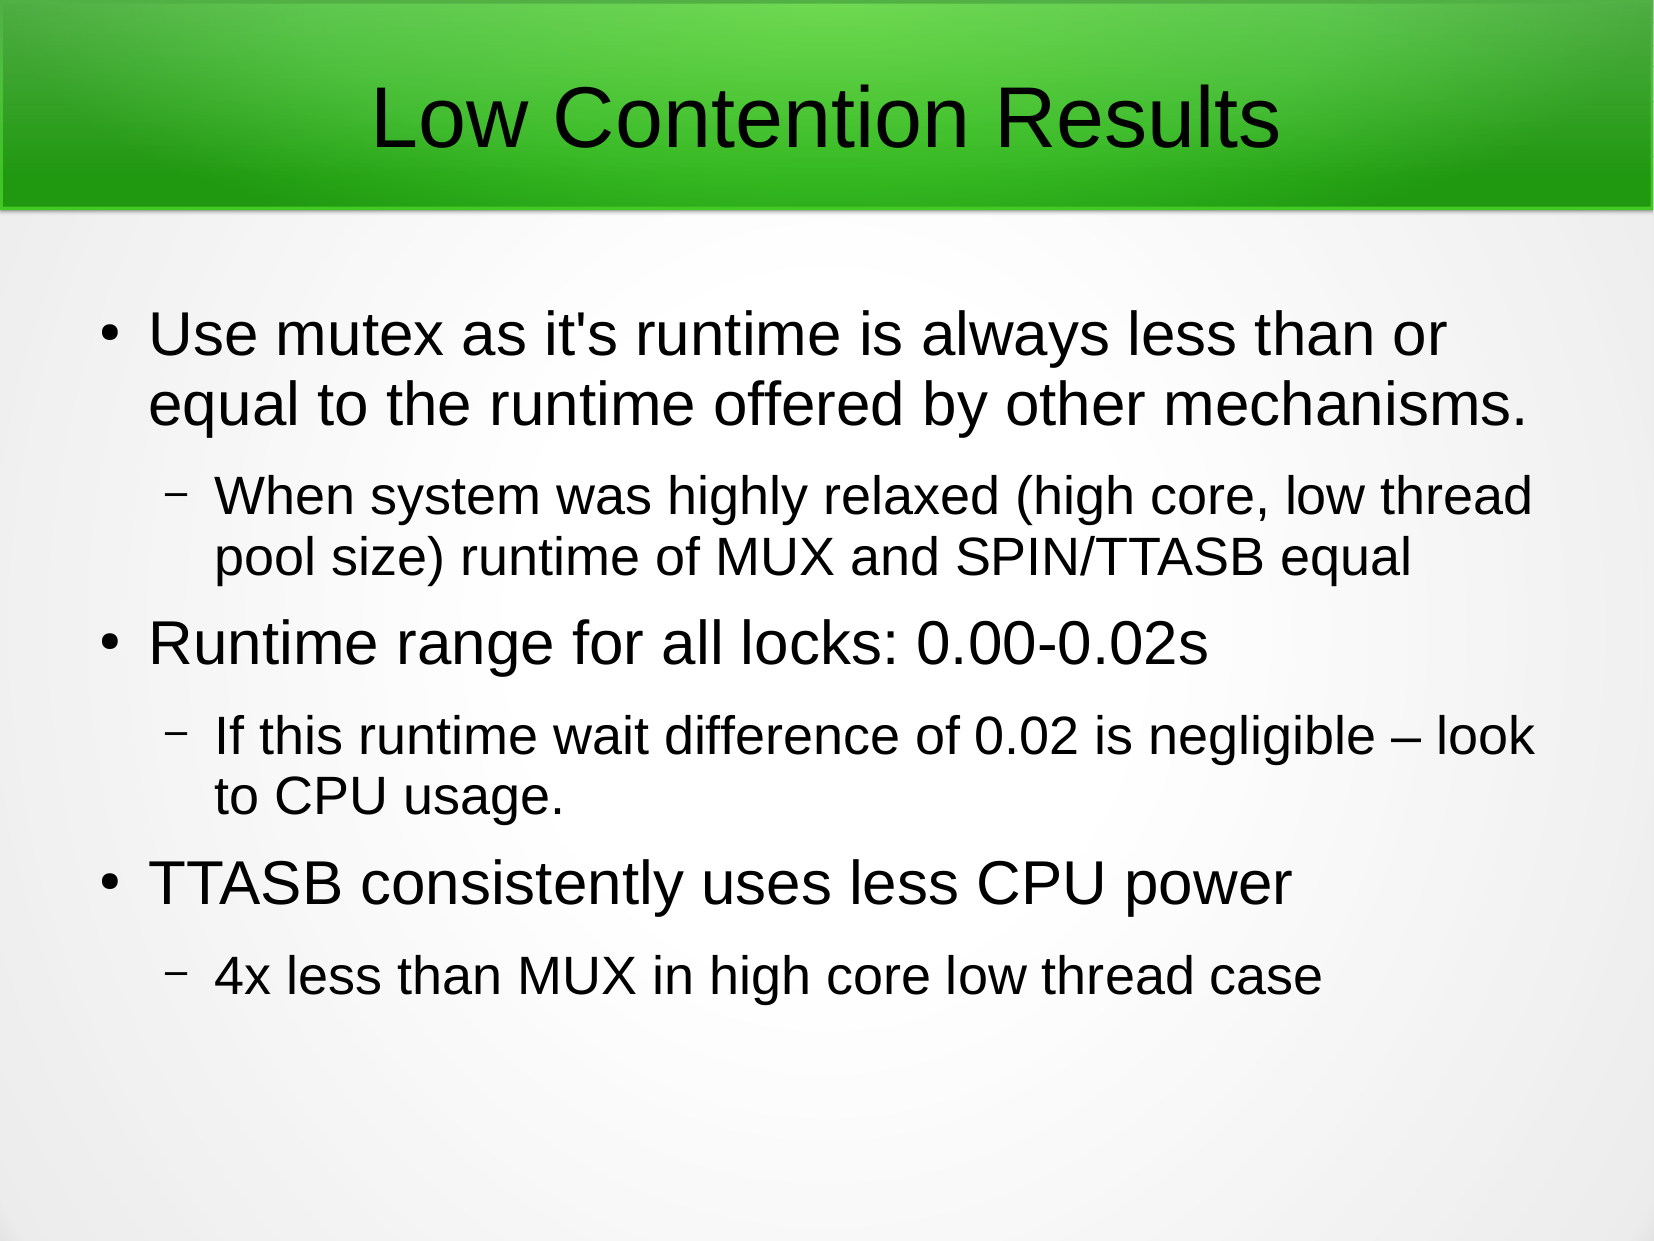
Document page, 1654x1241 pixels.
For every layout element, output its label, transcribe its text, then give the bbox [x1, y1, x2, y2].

list Use mutex as it's runtime is always less than or equal to the runtime offered by other mechanisms. When system was highly relaxed (high core, low thread pool size) runtime of MUX and SPIN/TTASB equal Runtime range for all locks: 0.00-0.02s If this runtime wait difference of 0.02 is negligible – look to CPU usage. TTASB consistently uses less CPU power 4x less than MUX in high core low thread case [82, 299, 1571, 1019]
title Low Contention Results [82, 47, 1571, 189]
